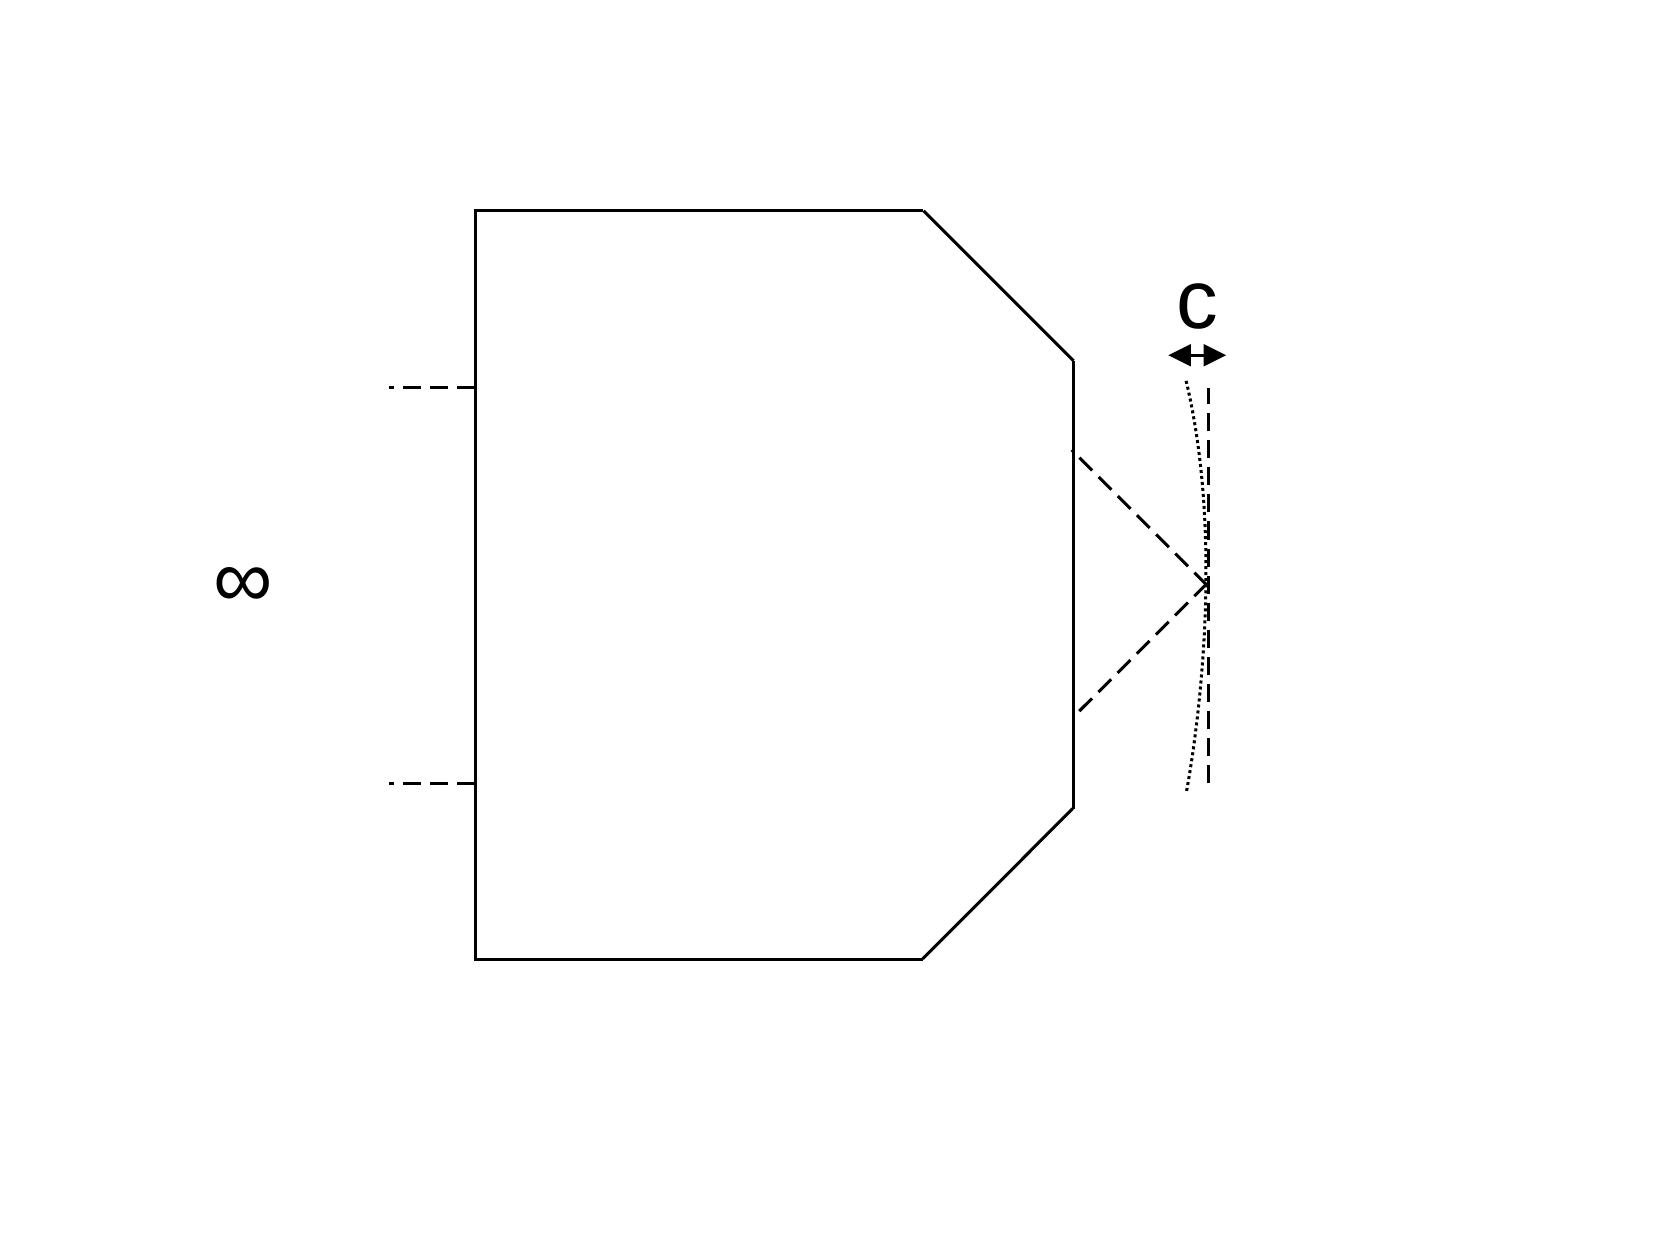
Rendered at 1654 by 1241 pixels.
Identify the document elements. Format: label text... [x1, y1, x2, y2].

text_box c [1121, 245, 1272, 364]
text_box ∞ [168, 525, 319, 643]
